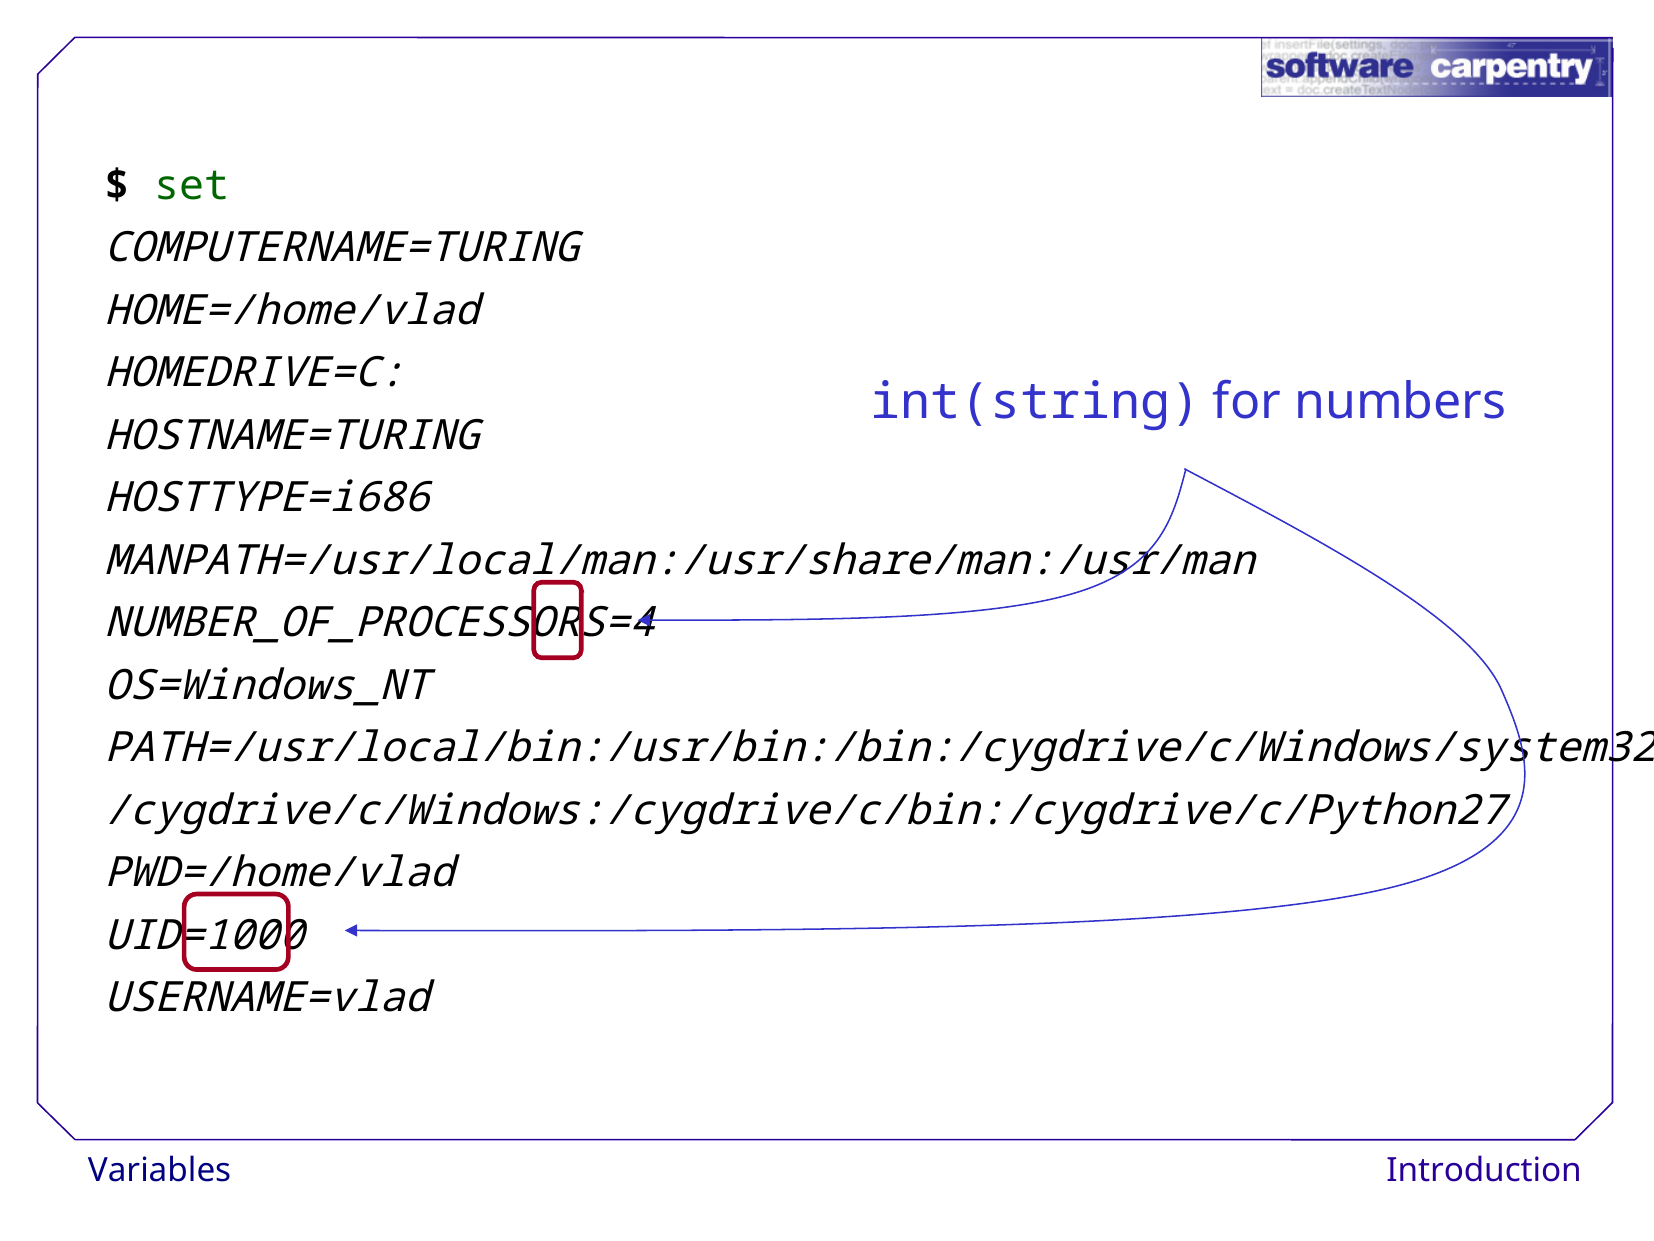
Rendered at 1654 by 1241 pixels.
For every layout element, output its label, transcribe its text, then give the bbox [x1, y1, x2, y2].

text_box $ set COMPUTERNAME=TURING HOME=/home/vlad HOMEDRIVE=C: HOSTNAME=TURING HOSTTYPE=i686 MANPATH=/usr/local/man:/usr/share/man:/usr/man NUMBER_OF_PROCESSORS=4 OS=Windows_NT PATH=/usr/local/bin:/usr/bin:/bin:/cygdrive/c/Windows/system32: /cygdrive/c/Windows:/cygdrive/c/bin:/cygdrive/c/Python27 PWD=/home/vlad UID=1000 USERNAME=vlad [89, 137, 1512, 1036]
text_box int(string) for numbers [855, 346, 1479, 441]
picture [1261, 39, 1613, 97]
